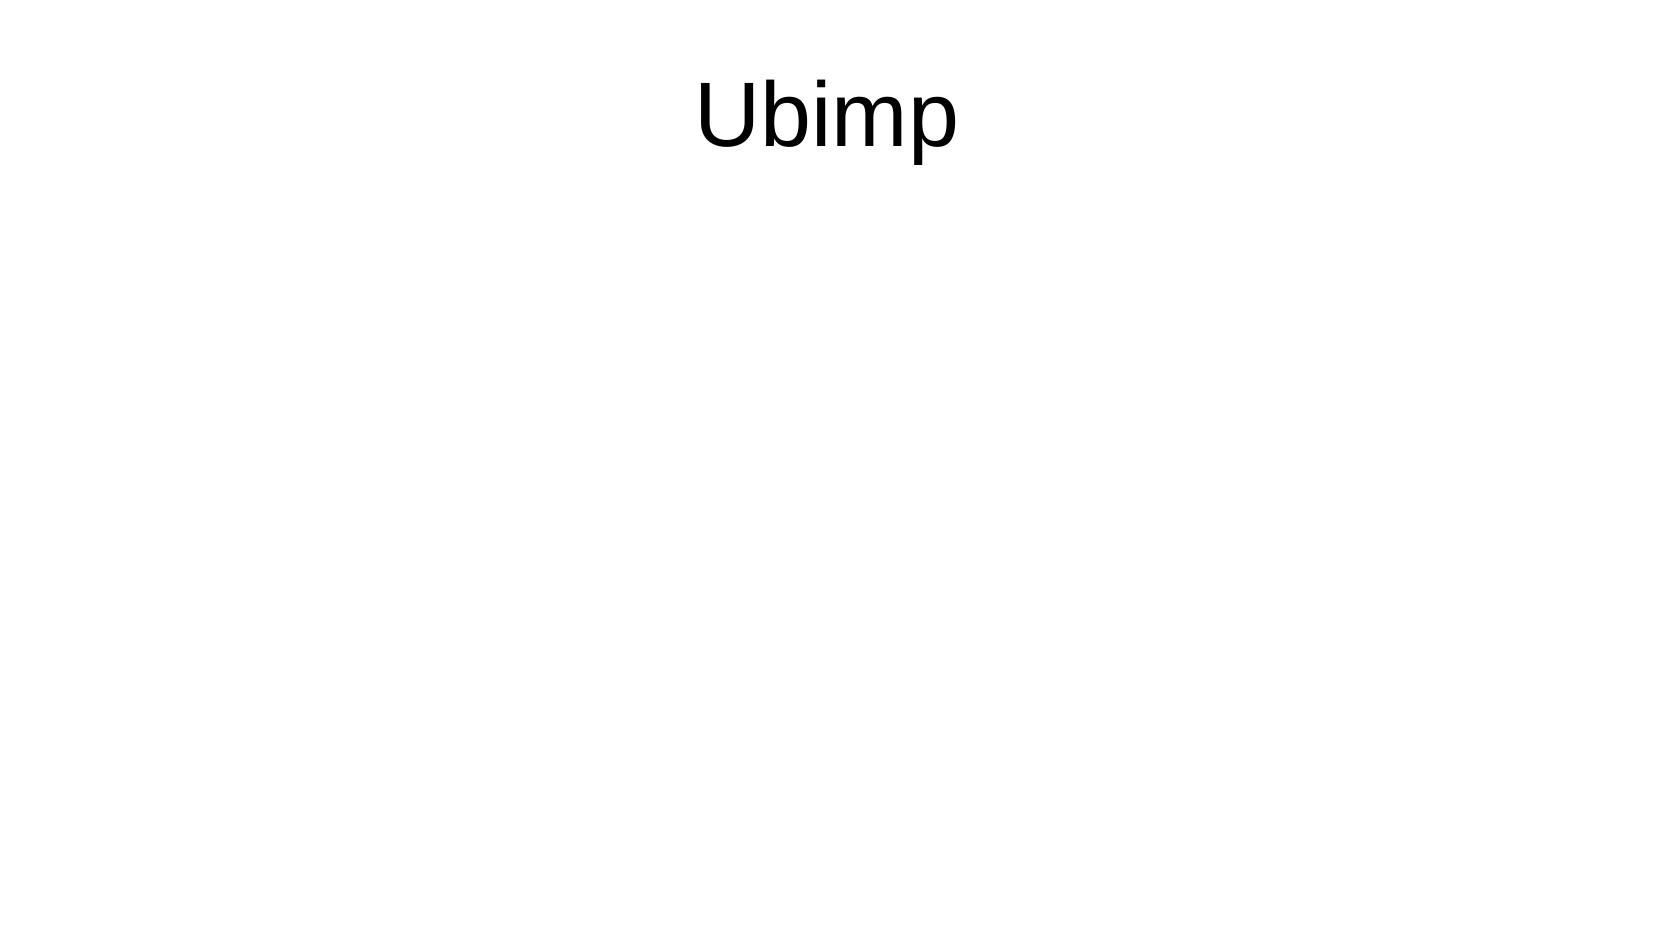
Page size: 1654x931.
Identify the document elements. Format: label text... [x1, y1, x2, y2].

title Ubimp [82, 37, 1571, 193]
